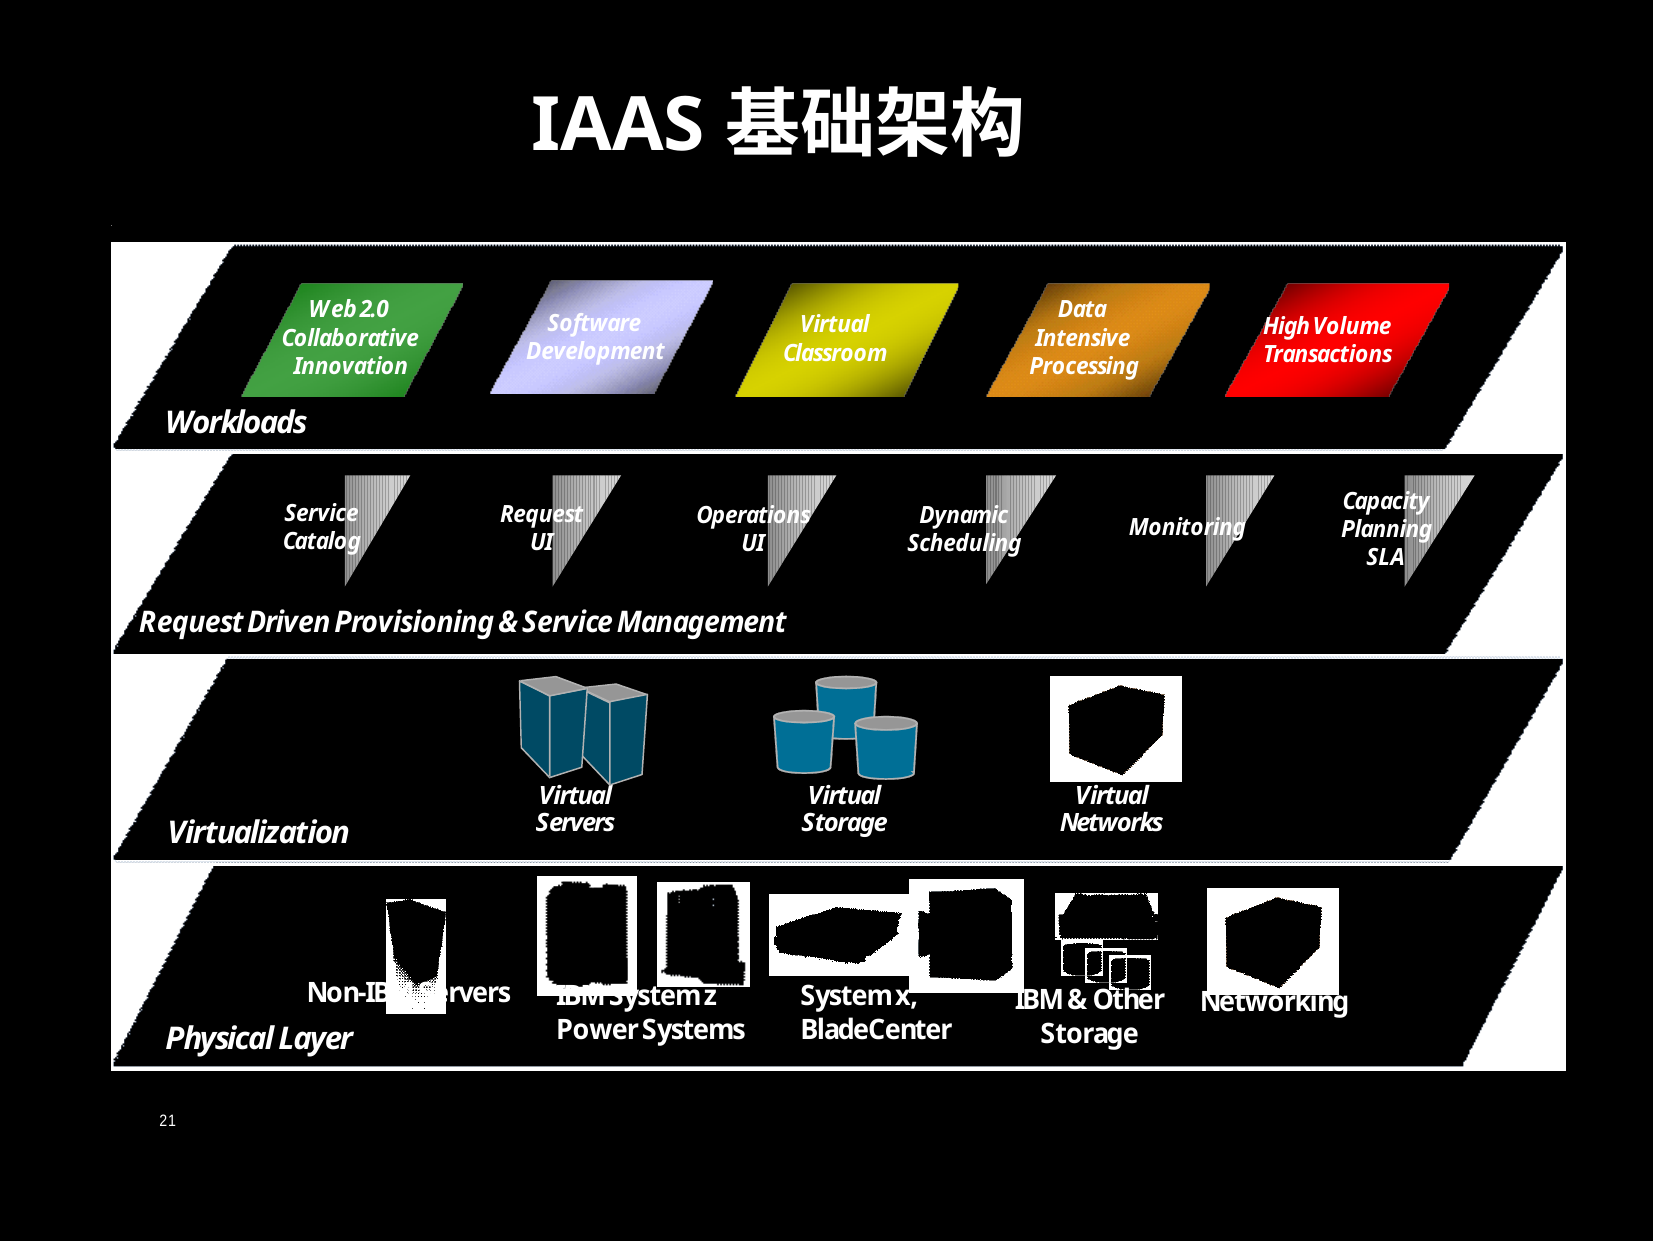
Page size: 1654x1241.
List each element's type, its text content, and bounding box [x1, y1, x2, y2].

text_box IAAS基础架构 [64, 56, 1492, 171]
picture [111, 225, 1566, 1135]
